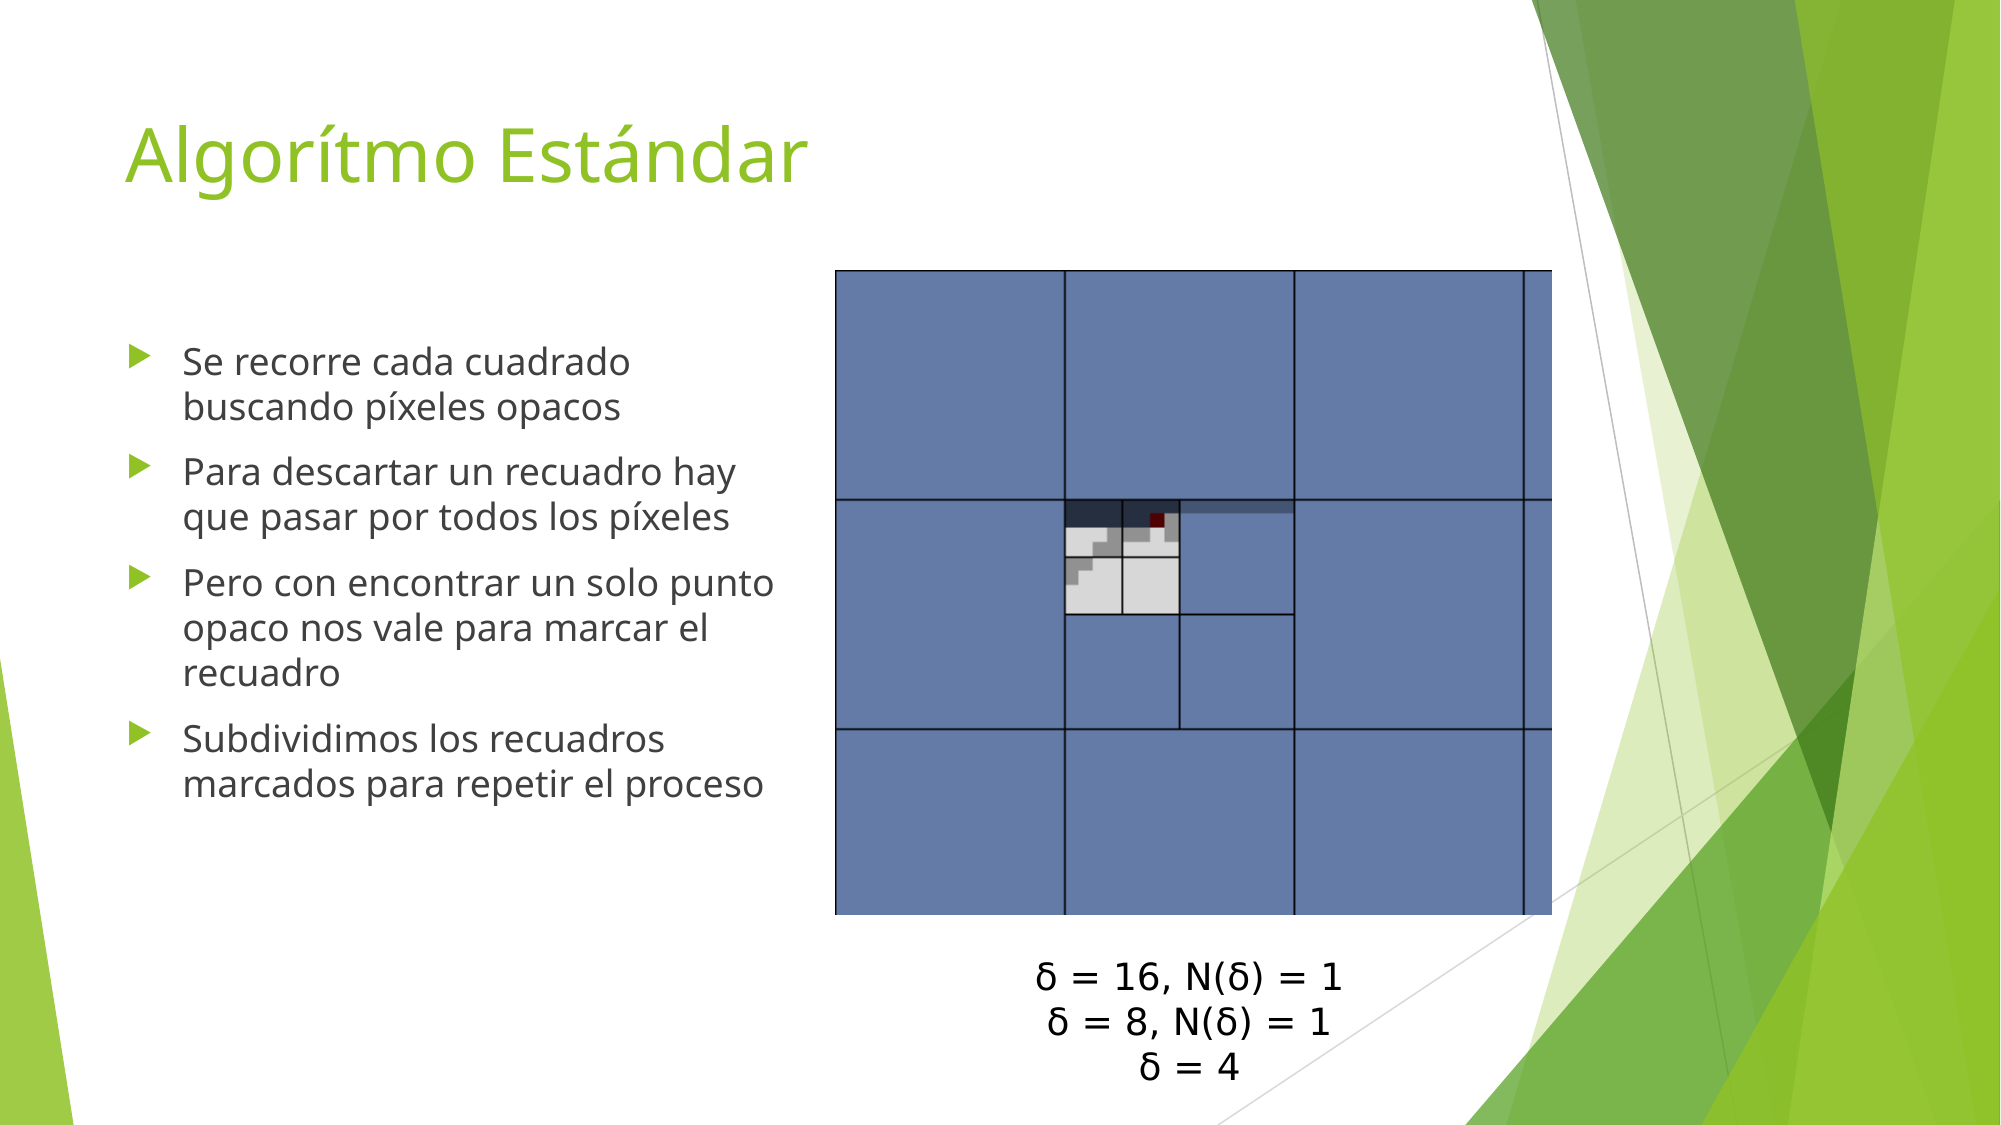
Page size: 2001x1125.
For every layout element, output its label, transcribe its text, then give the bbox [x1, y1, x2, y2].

picture [835, 270, 1552, 915]
title Algorítmo Estándar [111, 99, 1522, 317]
list Se recorre cada cuadrado buscando píxeles opacos Para descartar un recuadro hay que pasar por todos los píxeles Pero con encontrar un solo punto opaco nos vale para marcar el recuadro Subdividimos los recuadros marcados para repetir el proceso [111, 329, 796, 936]
text_box δ = 16, N(δ) = 1 δ = 8, N(δ) = 1 δ = 4 [1020, 945, 1360, 1096]
